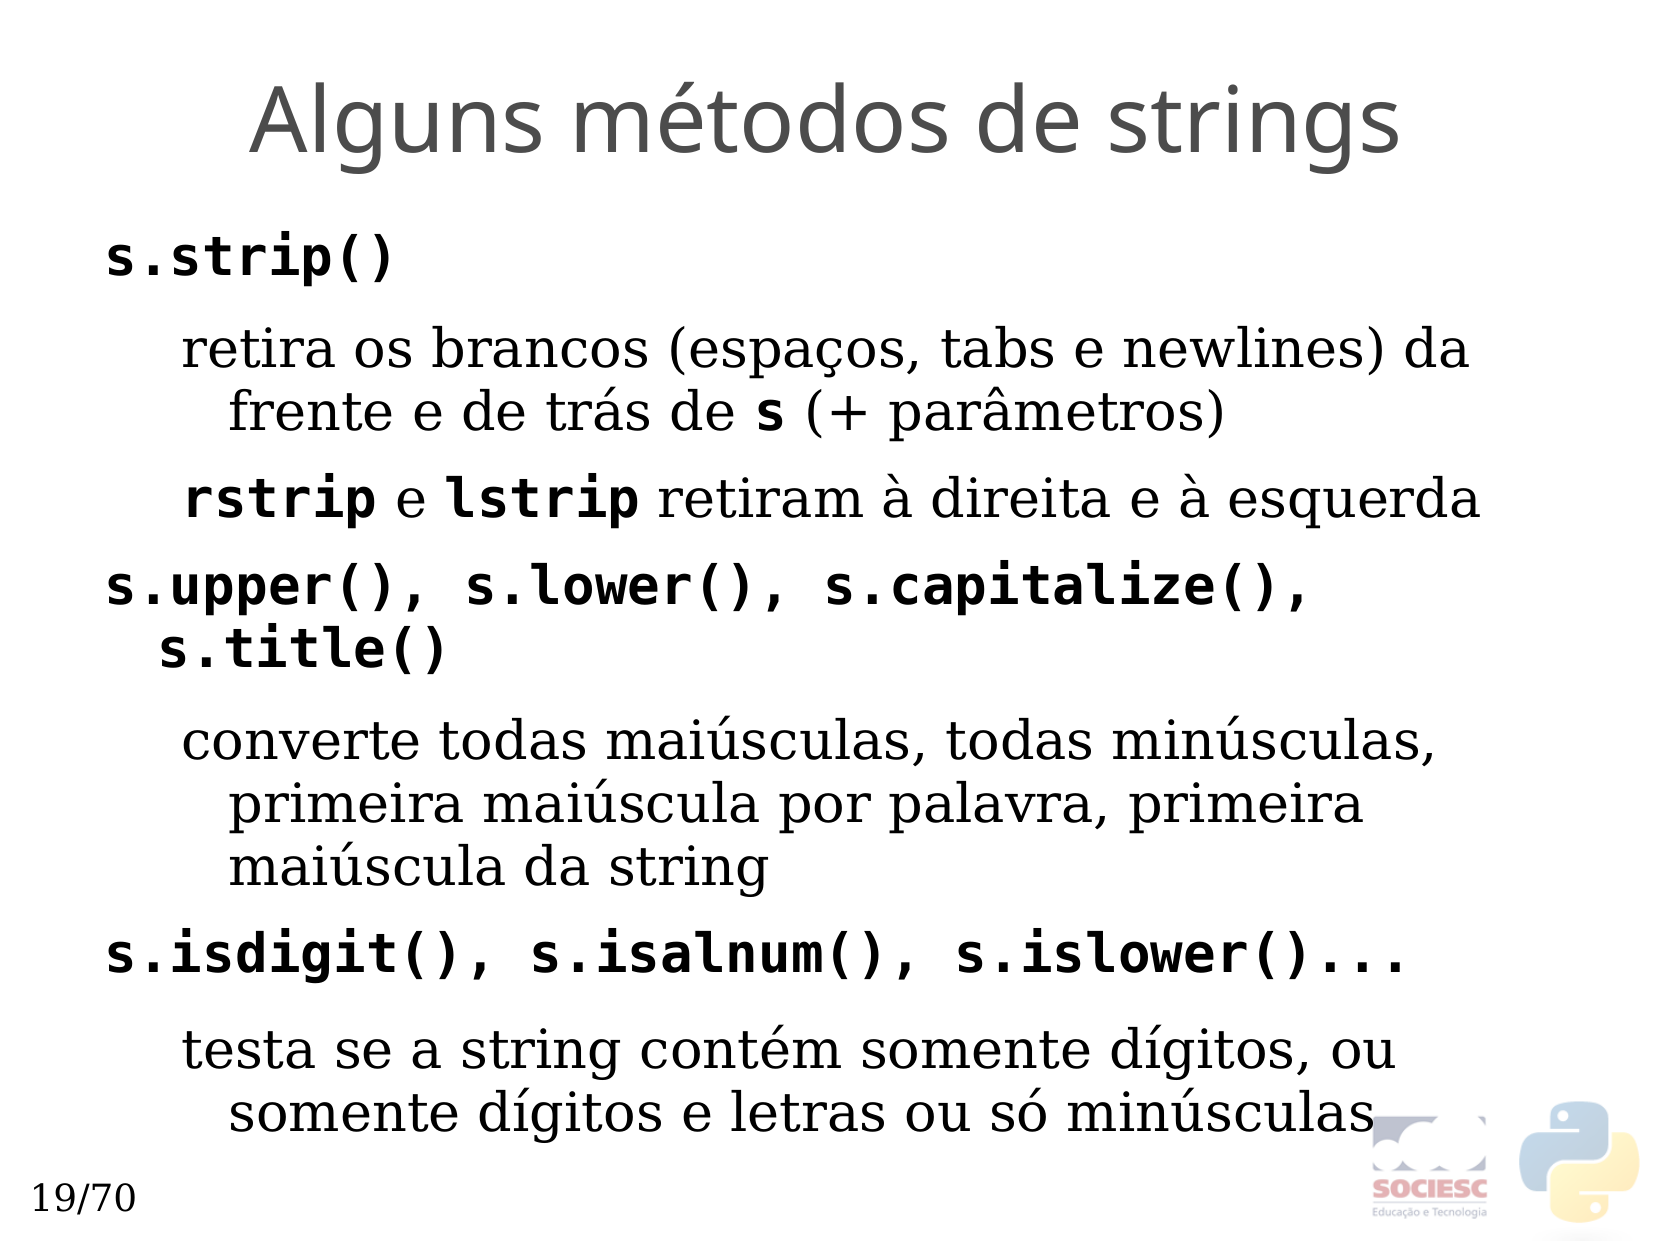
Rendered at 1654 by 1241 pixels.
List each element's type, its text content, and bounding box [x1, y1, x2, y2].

picture [1340, 1084, 1654, 1241]
title Alguns métodos de strings [82, 13, 1571, 222]
list s.strip() retira os brancos (espaços, tabs e newlines) da frente e de trás de s (+ parâmetros) rstrip e lstrip retiram à direita e à esquerda s.upper(), s.lower(), s.capitalize(), s.title() converte todas maiúsculas, todas minúsculas, primeira maiúscula por palavra, primeira maiúscula da string s.isdigit(), s.isalnum(), s.islower()... testa se a string contém somente dígitos, ou somente dígitos e letras ou só minúsculas [86, 225, 1576, 1145]
